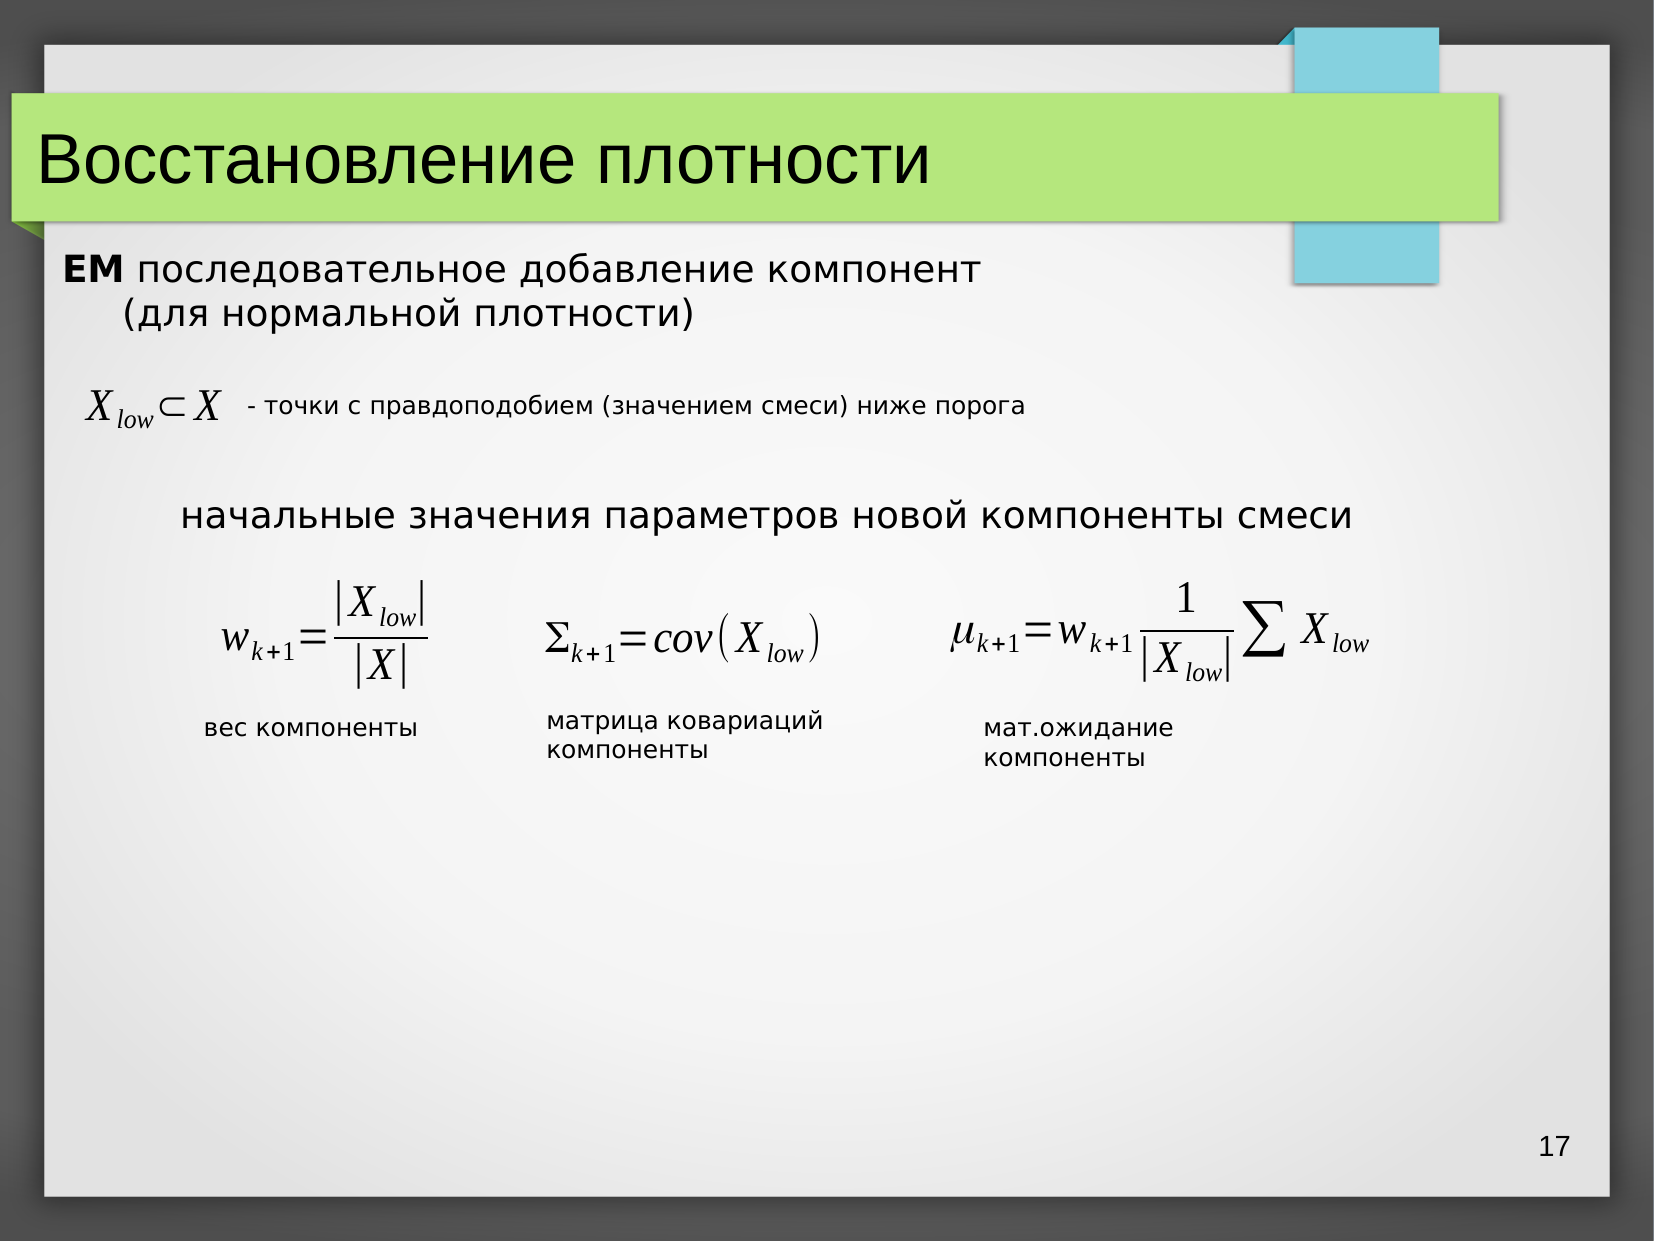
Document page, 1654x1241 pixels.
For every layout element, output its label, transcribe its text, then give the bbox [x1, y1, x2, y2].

text_box начальные значения параметров новой компоненты смеси [165, 486, 1371, 553]
text_box EM последовательное добавление компонент (для нормальной плотности) [47, 240, 1087, 347]
text_box - точки с правдоподобием (значением смеси) ниже порога [224, 383, 1087, 439]
chart [76, 389, 224, 439]
text_box мат.ожидание компоненты [968, 706, 1288, 783]
picture [0, 0, 1654, 1241]
chart [942, 582, 1376, 690]
text_box матрица ковариаций компоненты [531, 698, 851, 775]
chart [536, 611, 827, 671]
title Восстановление плотности [35, 118, 1489, 200]
text_box вес компоненты [188, 706, 449, 761]
chart [212, 578, 438, 695]
